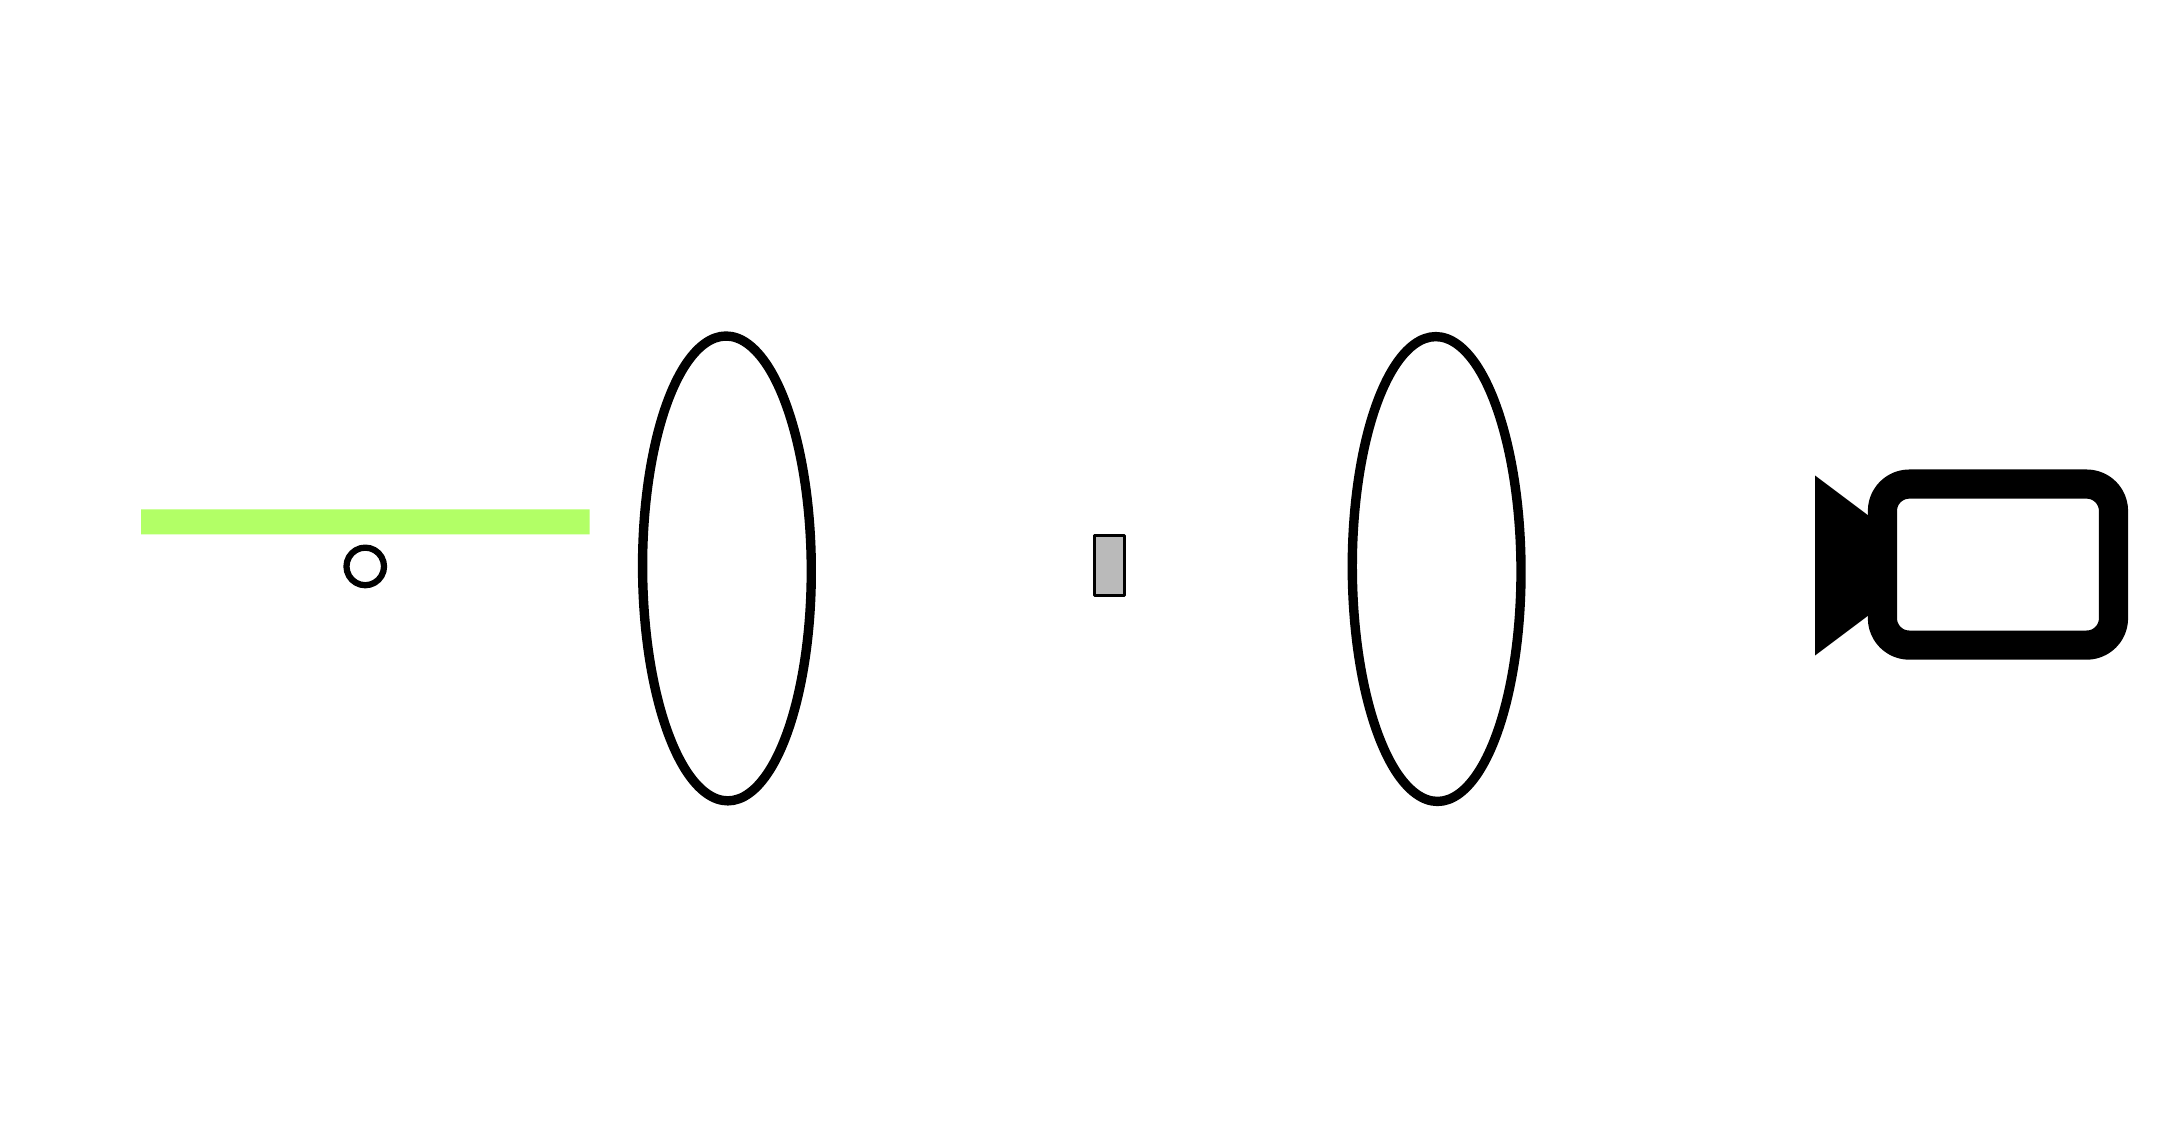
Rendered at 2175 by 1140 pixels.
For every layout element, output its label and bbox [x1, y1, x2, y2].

text_box [1815, 475, 1876, 656]
text_box [642, 336, 812, 801]
text_box [1882, 484, 2114, 646]
text_box [1094, 535, 1125, 596]
text_box [1352, 336, 1522, 802]
